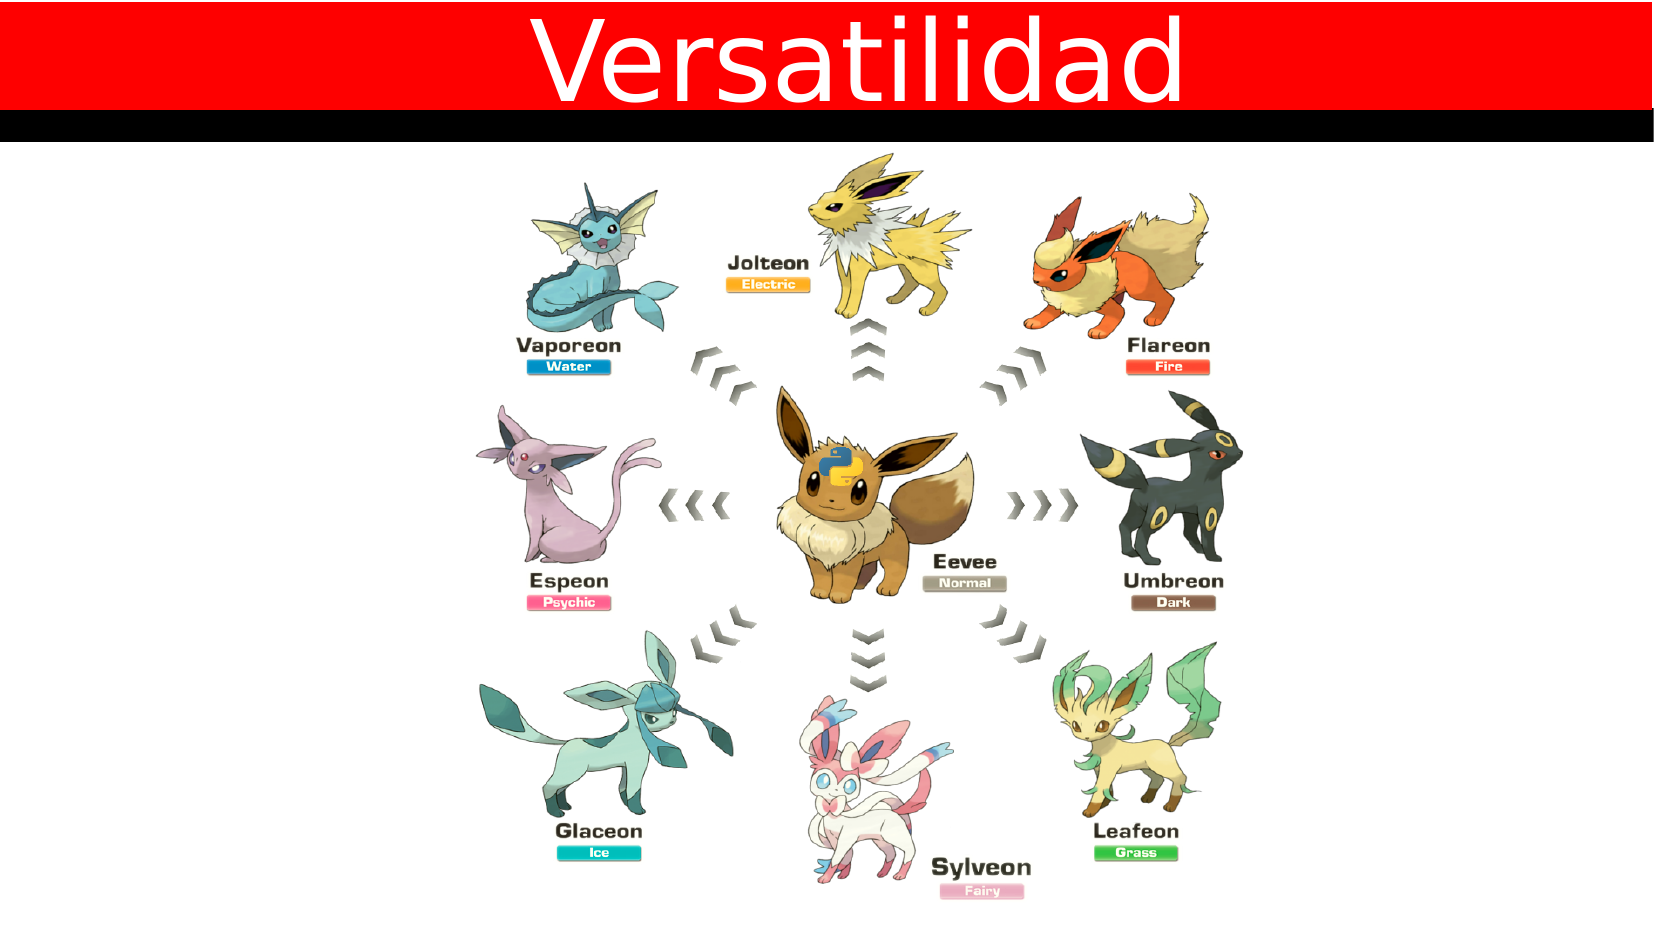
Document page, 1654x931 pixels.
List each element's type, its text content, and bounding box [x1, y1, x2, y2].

title Versatilidad [103, 0, 1617, 129]
picture [0, 0, 1654, 931]
